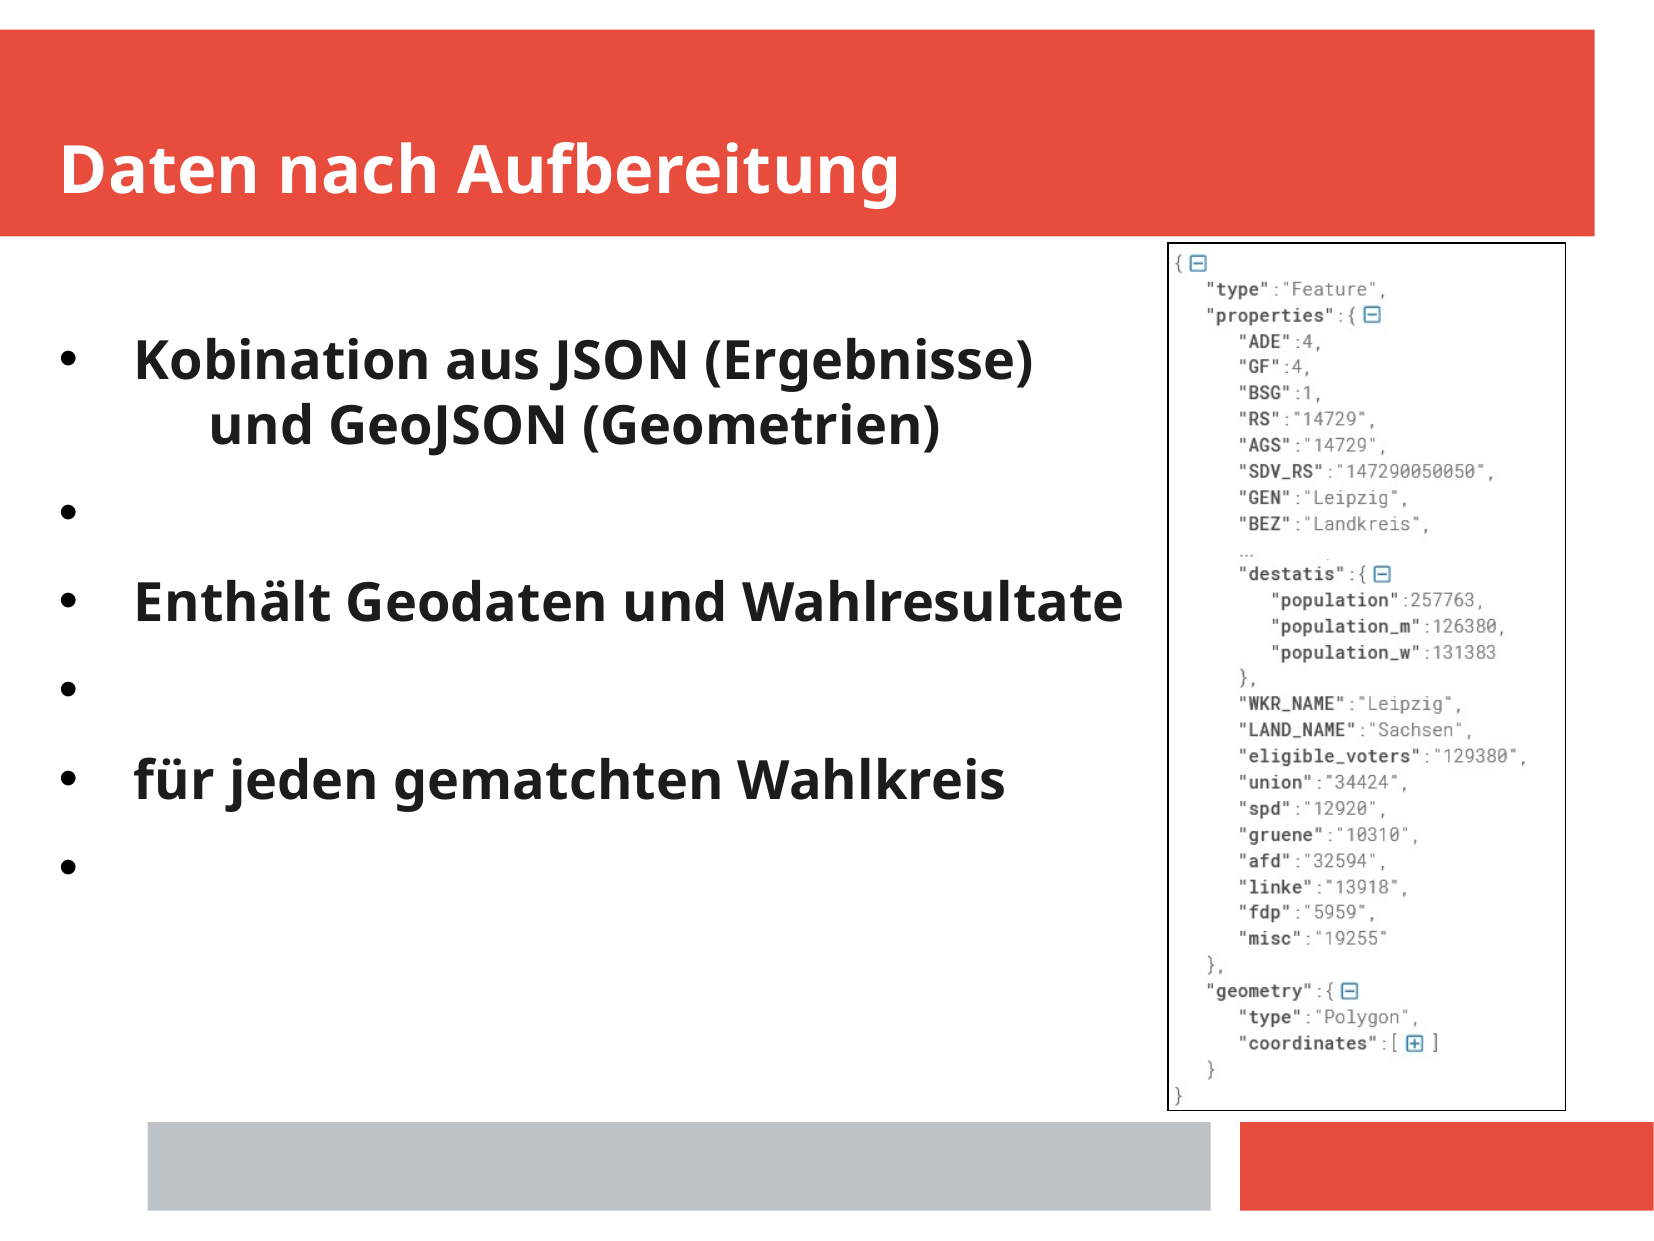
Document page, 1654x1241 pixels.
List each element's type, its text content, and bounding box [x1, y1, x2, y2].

title Daten nach Aufbereitung [59, 59, 1595, 207]
picture [1168, 243, 1565, 1110]
list Kobination aus JSON (Ergebnisse) und GeoJSON (Geometrien) Enthält Geodaten und Wahlresultate für jeden gematchten Wahlkreis [59, 324, 1136, 1093]
